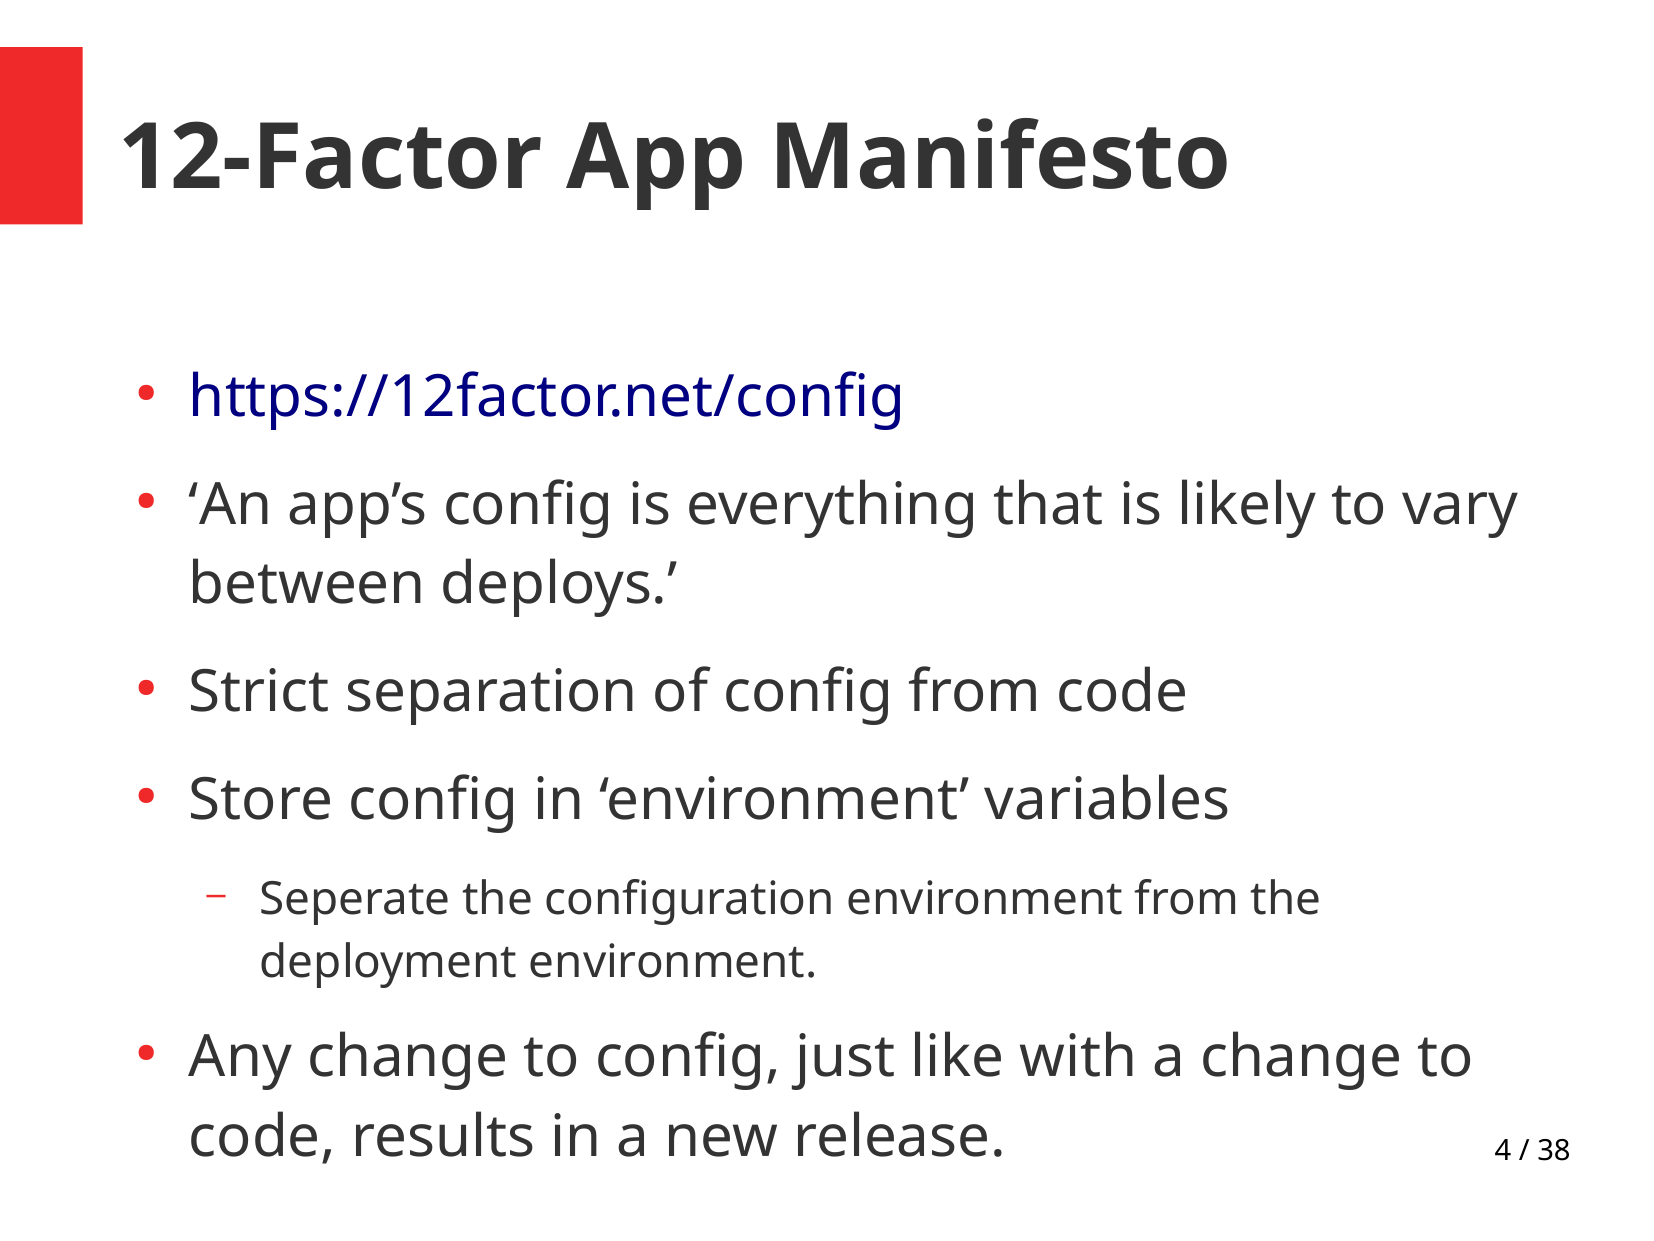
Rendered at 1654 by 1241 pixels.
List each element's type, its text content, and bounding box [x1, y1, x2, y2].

title 12-Factor App Manifesto [118, 10, 1571, 296]
list https://12factor.net/config ‘An app’s config is everything that is likely to vary between deploys.’ Strict separation of config from code Store config in ‘environment’ variables Seperate the configuration environment from the deployment environment. Any change to config, just like with a change to code, results in a new release. [118, 354, 1536, 1074]
